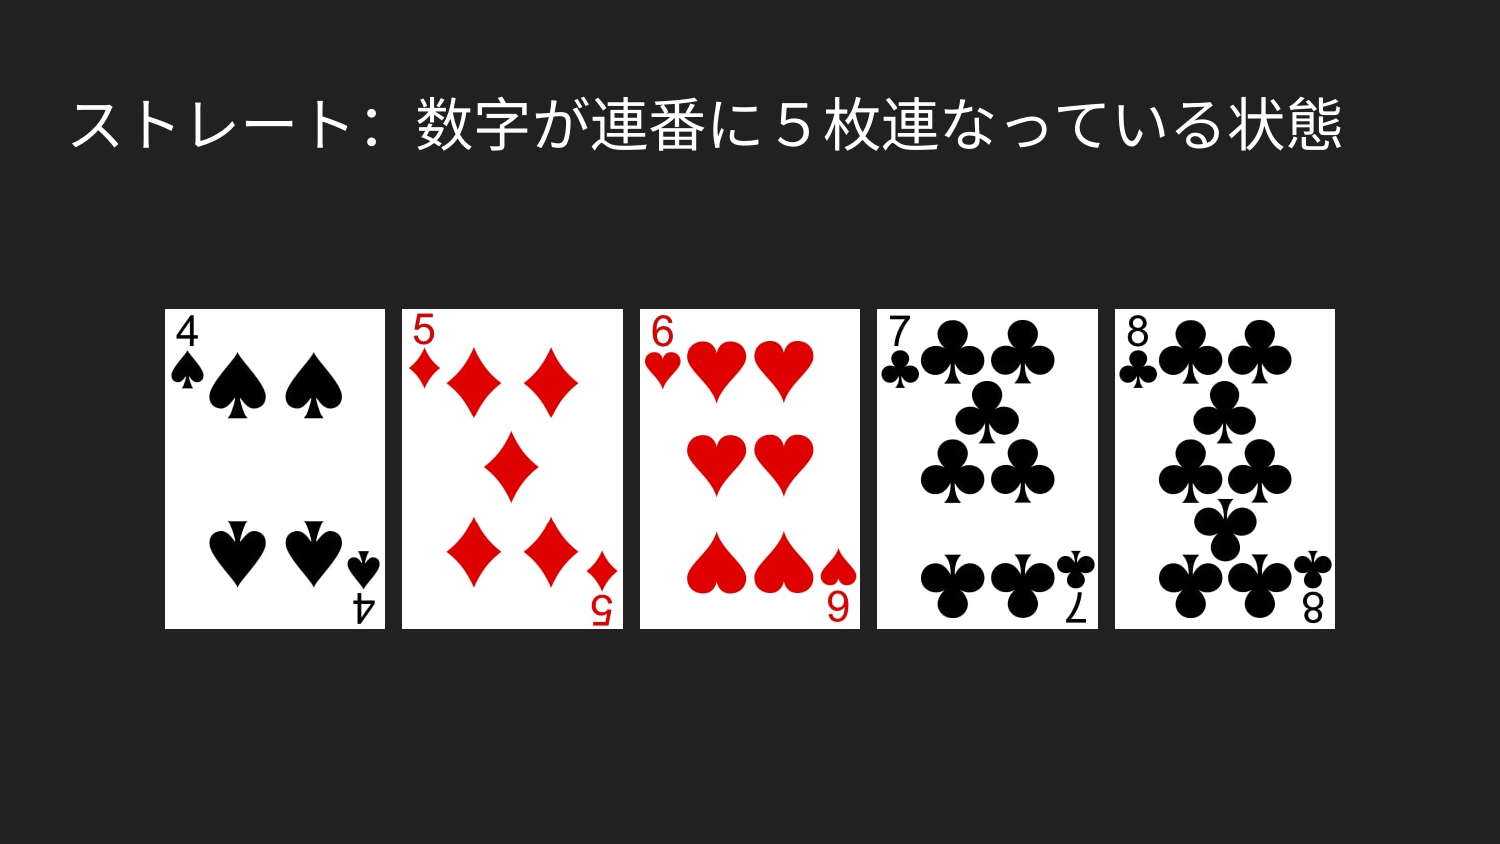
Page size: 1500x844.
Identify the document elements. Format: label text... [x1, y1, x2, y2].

picture [640, 309, 860, 629]
picture [877, 309, 1098, 629]
title ストレート：数字が連番に５枚連なっている状態 [51, 72, 1449, 167]
picture [402, 309, 623, 629]
picture [1115, 309, 1335, 629]
picture [165, 309, 385, 629]
